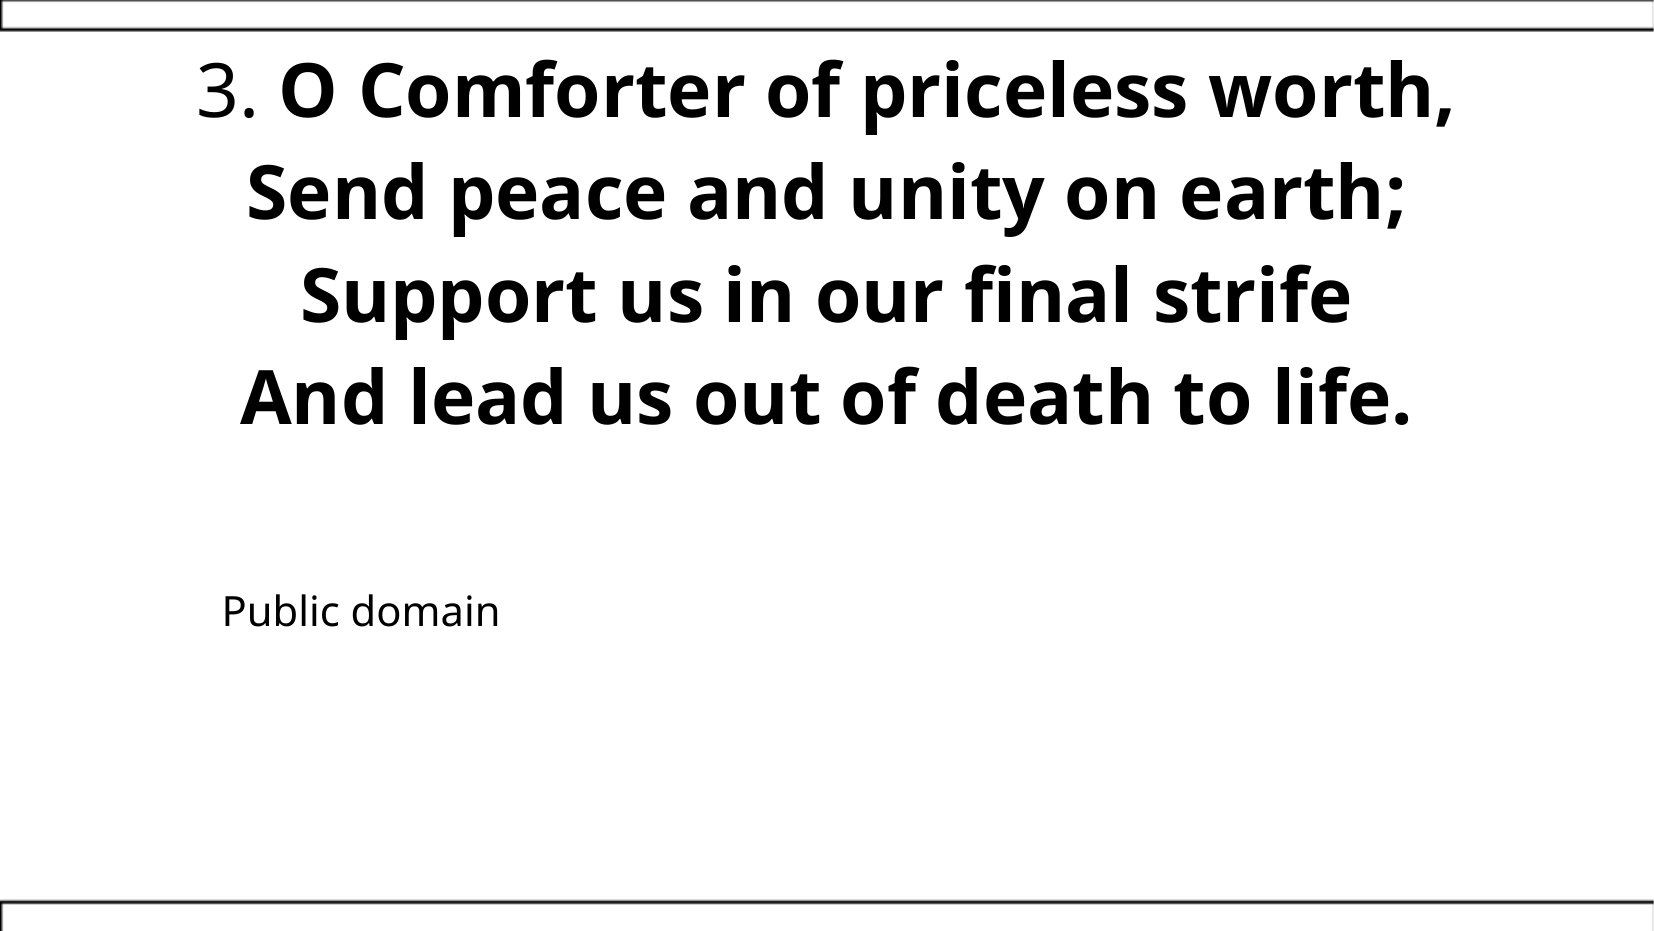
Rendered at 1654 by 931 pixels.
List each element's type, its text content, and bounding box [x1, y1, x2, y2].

picture [0, 0, 1654, 931]
text_box 3. O Comforter of priceless worth, Send peace and unity on earth; Support us in our final strife And lead us out of death to life. Public domain [99, 29, 1555, 633]
